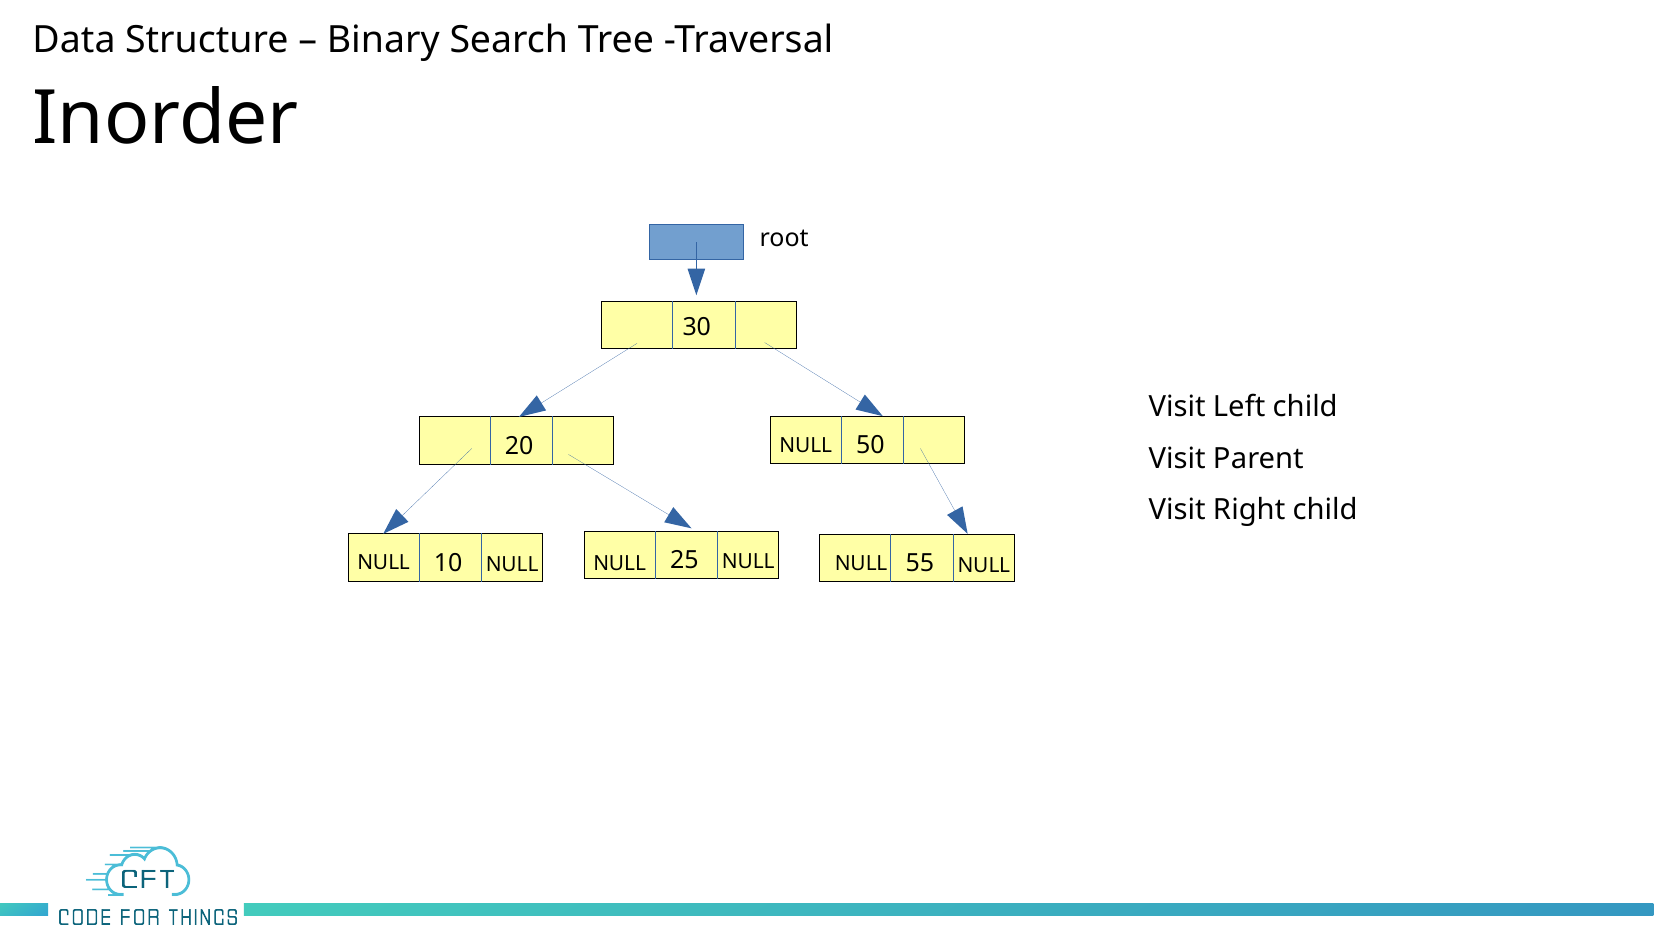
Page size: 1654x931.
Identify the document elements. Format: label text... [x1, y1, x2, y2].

text_box [819, 534, 890, 582]
text_box NULL [942, 542, 1027, 582]
text_box 30 [667, 301, 730, 346]
text_box [649, 224, 744, 260]
text_box 50 [841, 419, 904, 464]
text_box NULL [820, 540, 904, 580]
text_box [491, 416, 552, 420]
text_box [553, 416, 614, 465]
text_box [419, 416, 490, 465]
title Data Structure – Binary Search Tree -Traversal Inorder [32, 12, 1184, 166]
text_box [954, 534, 1015, 542]
text_box NULL [342, 539, 426, 579]
picture [59, 846, 237, 925]
text_box 20 [490, 420, 552, 465]
text_box [673, 301, 735, 349]
text_box NULL [578, 540, 663, 580]
text_box NULL [471, 541, 555, 581]
text_box [482, 533, 543, 541]
text_box root [744, 212, 825, 257]
text_box [584, 531, 655, 540]
text_box 25 [655, 534, 718, 579]
text_box [736, 301, 797, 349]
text_box [770, 416, 841, 422]
text_box Visit Left child Visit Parent Visit Right child [1133, 377, 1501, 520]
text_box [718, 531, 779, 539]
text_box [904, 416, 965, 464]
text_box 10 [419, 536, 481, 582]
text_box 55 [890, 537, 953, 582]
text_box NULL [764, 422, 849, 462]
text_box NULL [707, 539, 791, 579]
text_box [348, 533, 419, 539]
text_box [601, 301, 672, 349]
